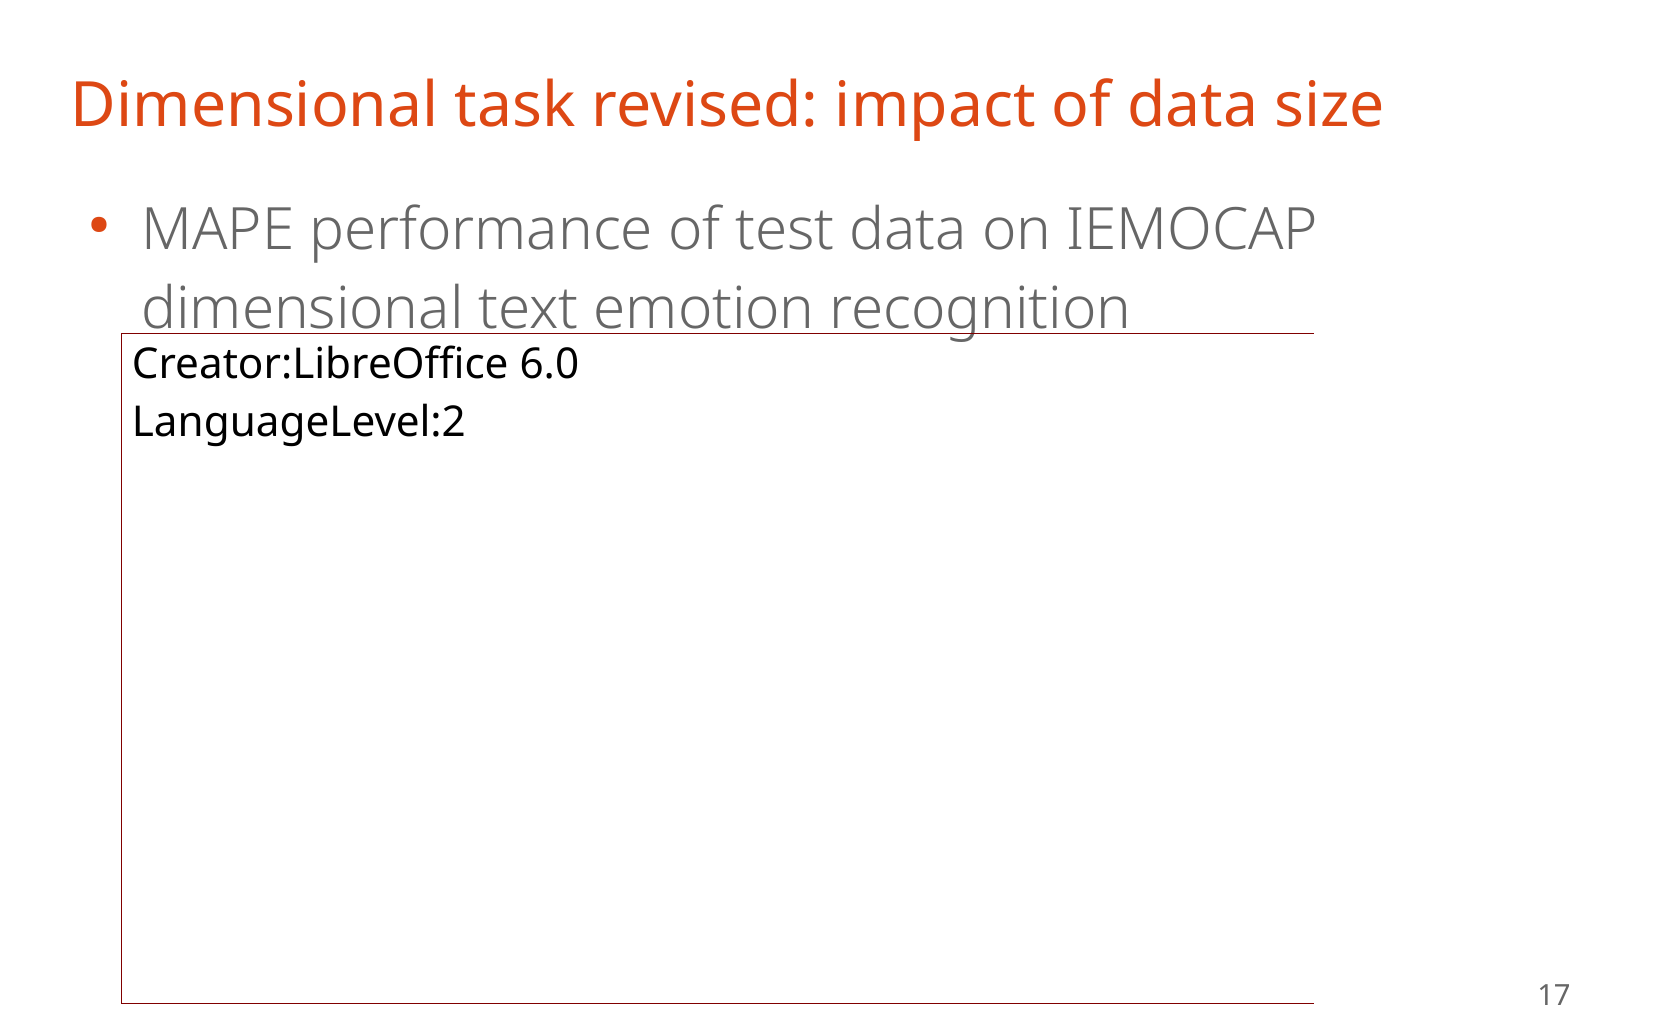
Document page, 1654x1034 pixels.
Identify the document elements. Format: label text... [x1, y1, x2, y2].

picture [118, 330, 1314, 1004]
list MAPE performance of test data on IEMOCAP dimensional text emotion recognition [70, 186, 1518, 916]
title Dimensional task revised: impact of data size [70, 49, 1518, 155]
